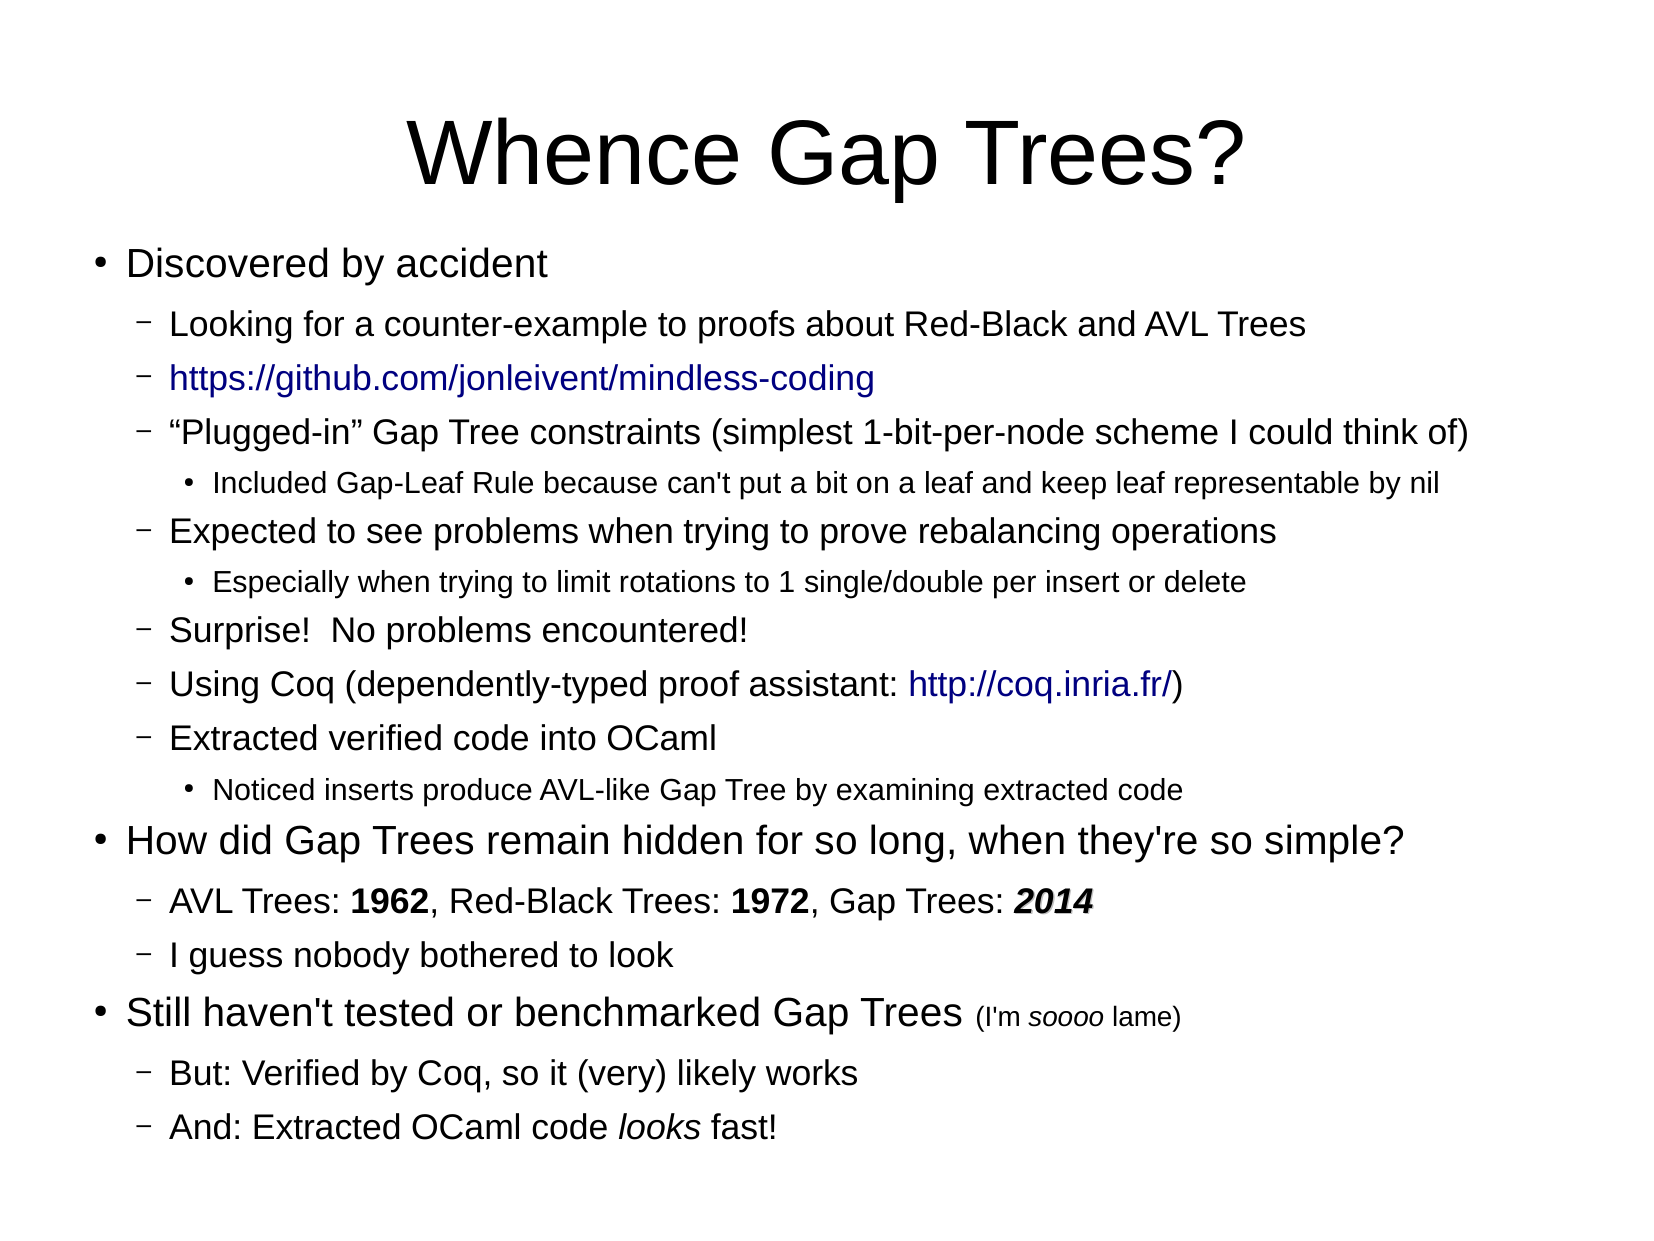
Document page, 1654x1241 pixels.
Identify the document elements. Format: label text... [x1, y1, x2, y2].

list Discovered by accident Looking for a counter-example to proofs about Red-Black and AVL Trees https://github.com/jonleivent/mindless-coding “Plugged-in” Gap Tree constraints (simplest 1-bit-per-node scheme I could think of) Included Gap-Leaf Rule because can't put a bit on a leaf and keep leaf representable by nil Expected to see problems when trying to prove rebalancing operations Especially when trying to limit rotations to 1 single/double per insert or delete Surprise! No problems encountered! Using Coq (dependently-typed proof assistant: http://coq.inria.fr/) Extracted verified code into OCaml Noticed inserts produce AVL-like Gap Tree by examining extracted code How did Gap Trees remain hidden for so long, when they're so simple? AVL Trees: 1962, Red-Black Trees: 1972, Gap Trees: 2014 I guess nobody bothered to look Still haven't tested or benchmarked Gap Trees (I'm soooo lame) But: Verified by Coq, so it (very) likely works And: Extracted OCaml code looks fast! [82, 240, 1571, 1156]
title Whence Gap Trees? [82, 49, 1571, 240]
